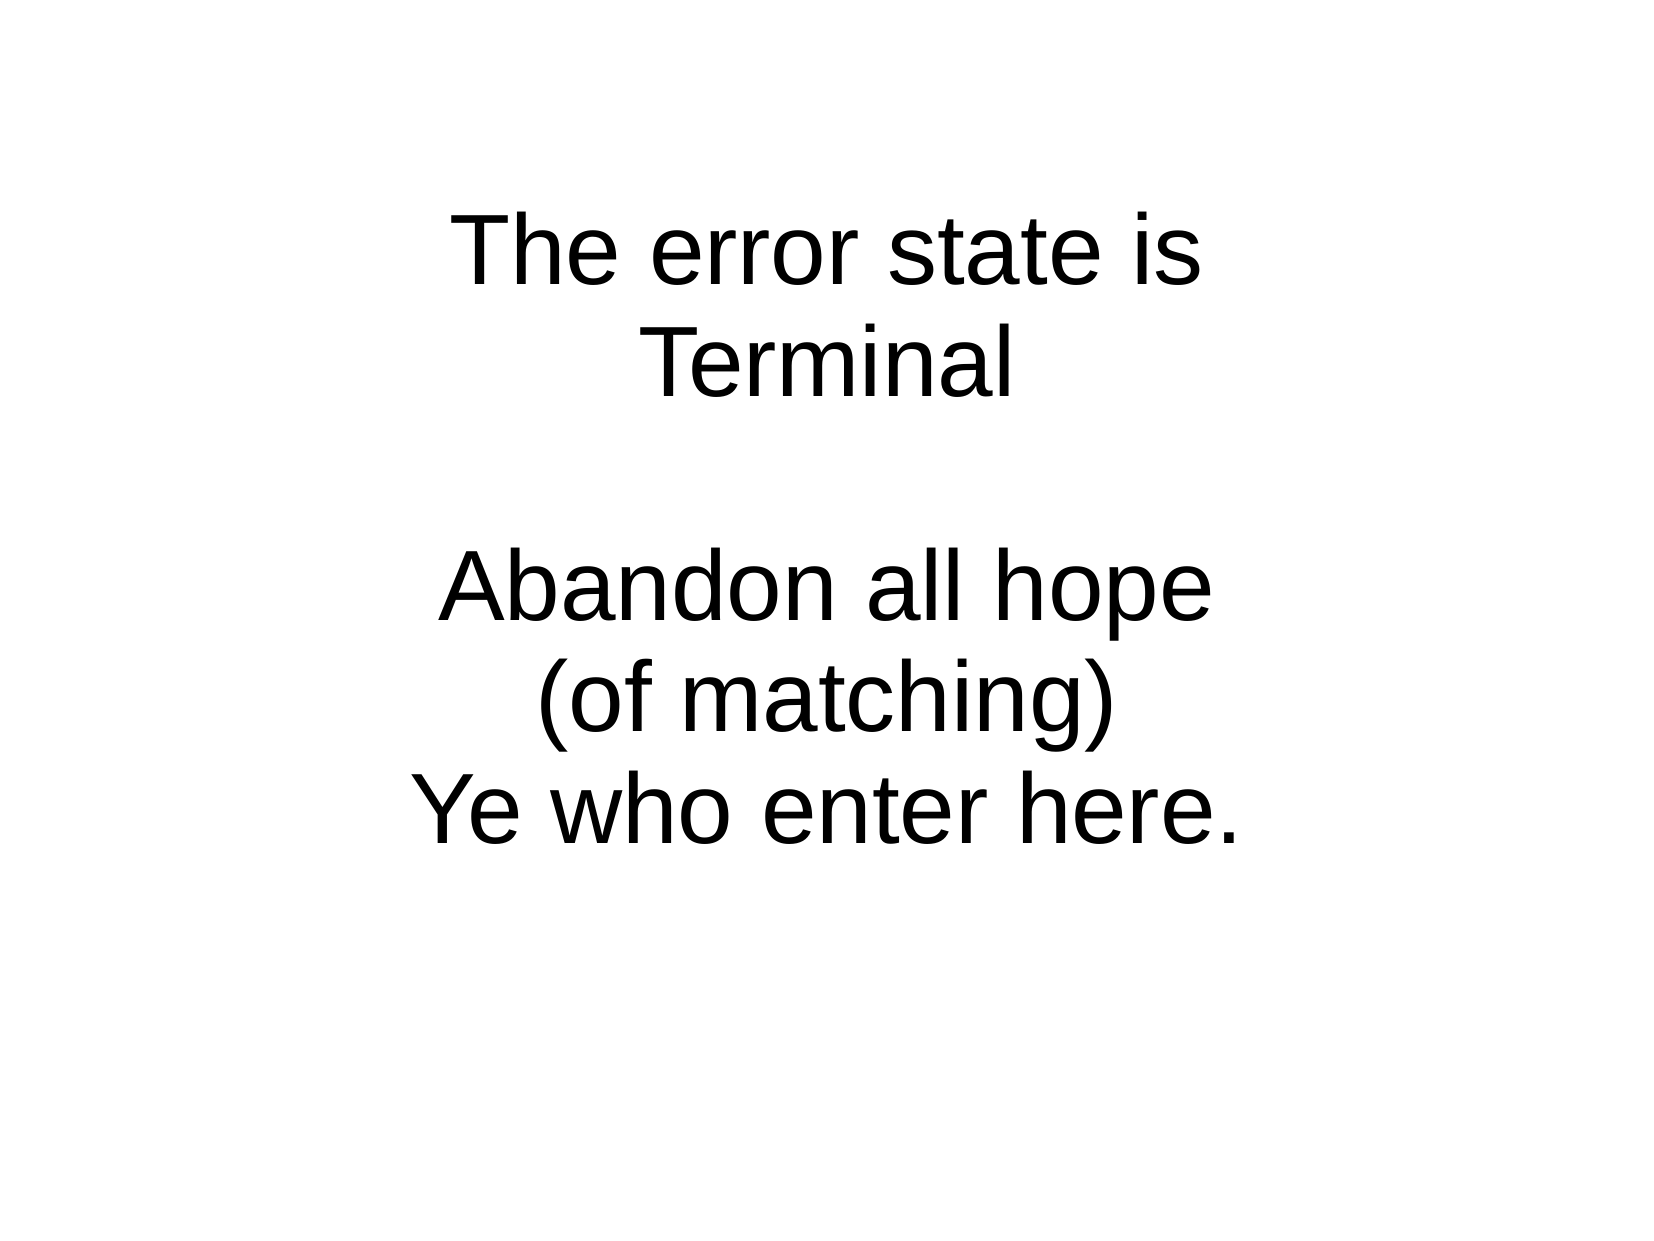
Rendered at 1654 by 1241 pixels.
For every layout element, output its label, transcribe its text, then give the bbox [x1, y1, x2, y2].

subtitle The error state is Terminal Abandon all hope (of matching) Ye who enter here. [82, 49, 1571, 1010]
